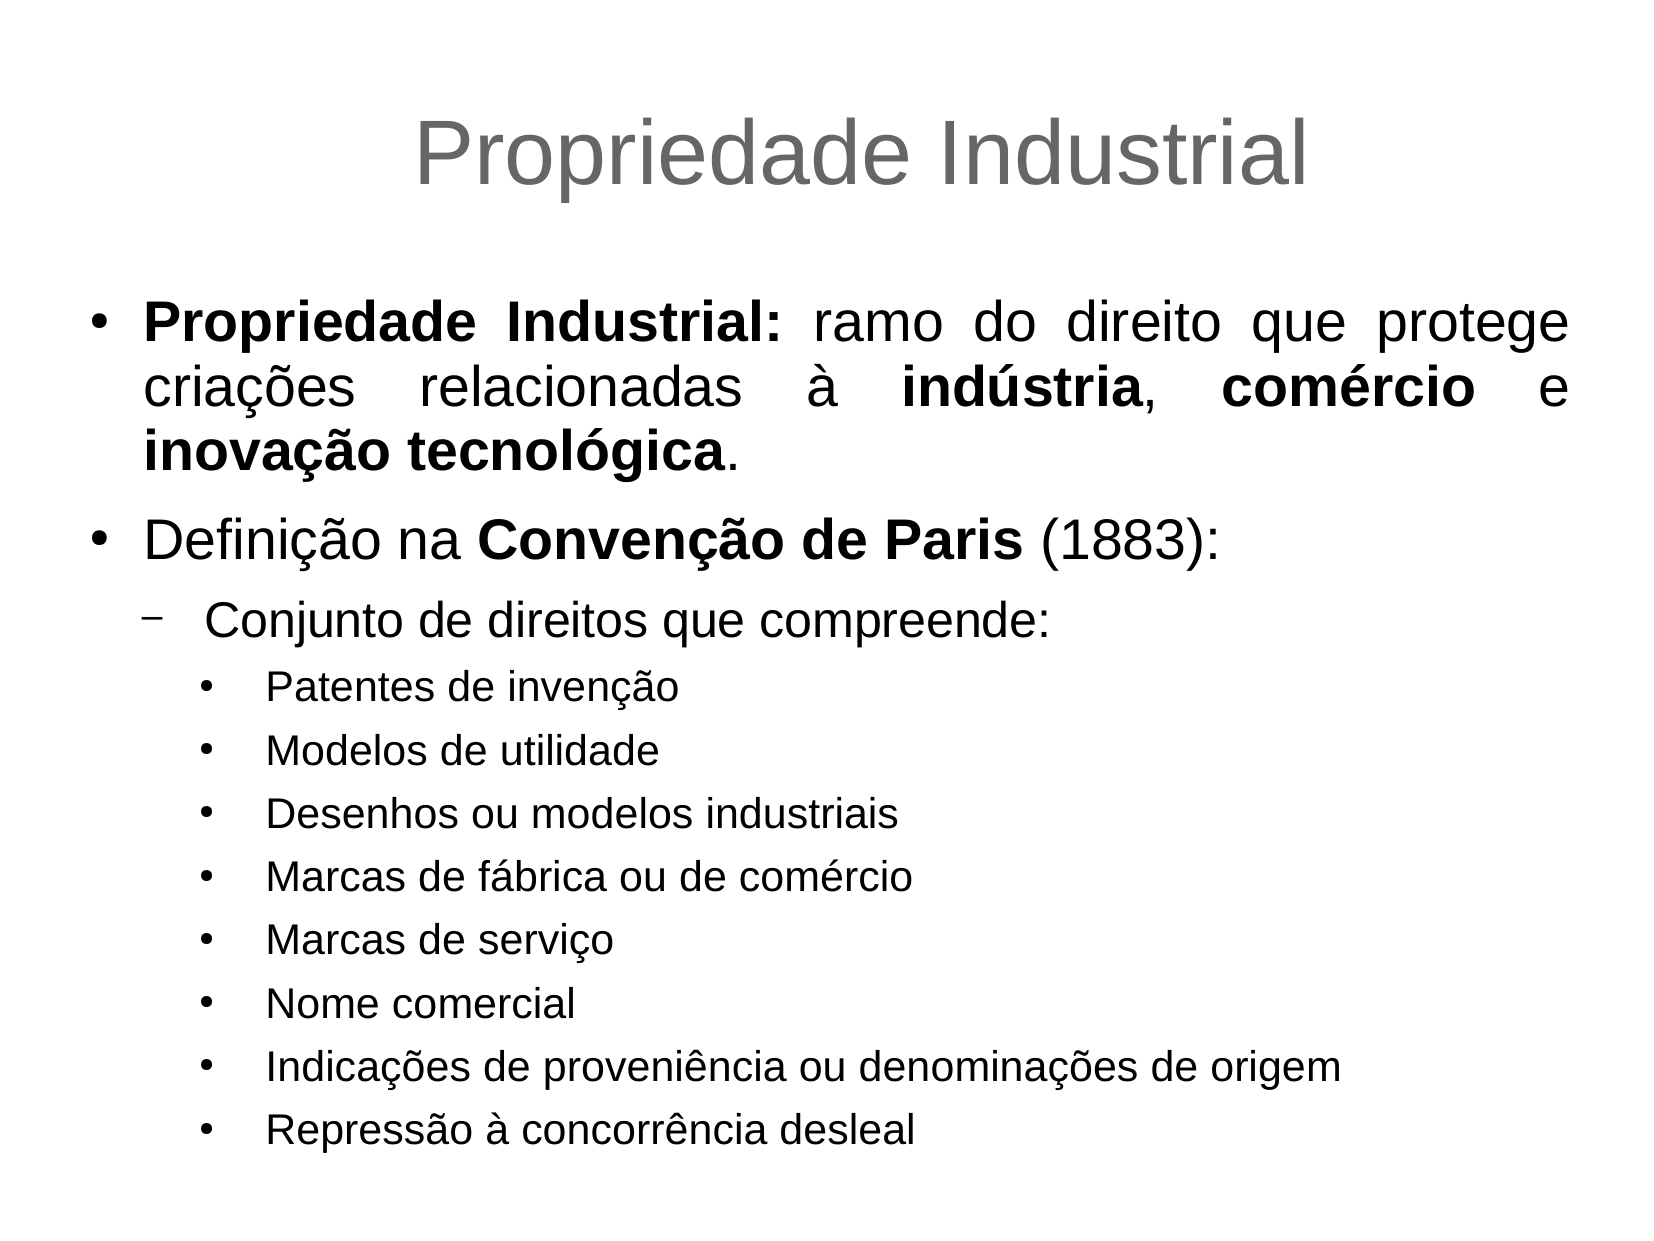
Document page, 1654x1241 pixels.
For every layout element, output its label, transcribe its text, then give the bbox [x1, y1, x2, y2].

title Propriedade Industrial [82, 49, 1571, 257]
list Propriedade Industrial: ramo do direito que protege criações relacionadas à indústria, comércio e inovação tecnológica. Definição na Convenção de Paris (1883): Conjunto de direitos que compreende: Patentes de invenção Modelos de utilidade Desenhos ou modelos industriais Marcas de fábrica ou de comércio Marcas de serviço Nome comercial Indicações de proveniência ou denominações de origem Repressão à concorrência desleal [82, 290, 1571, 1158]
